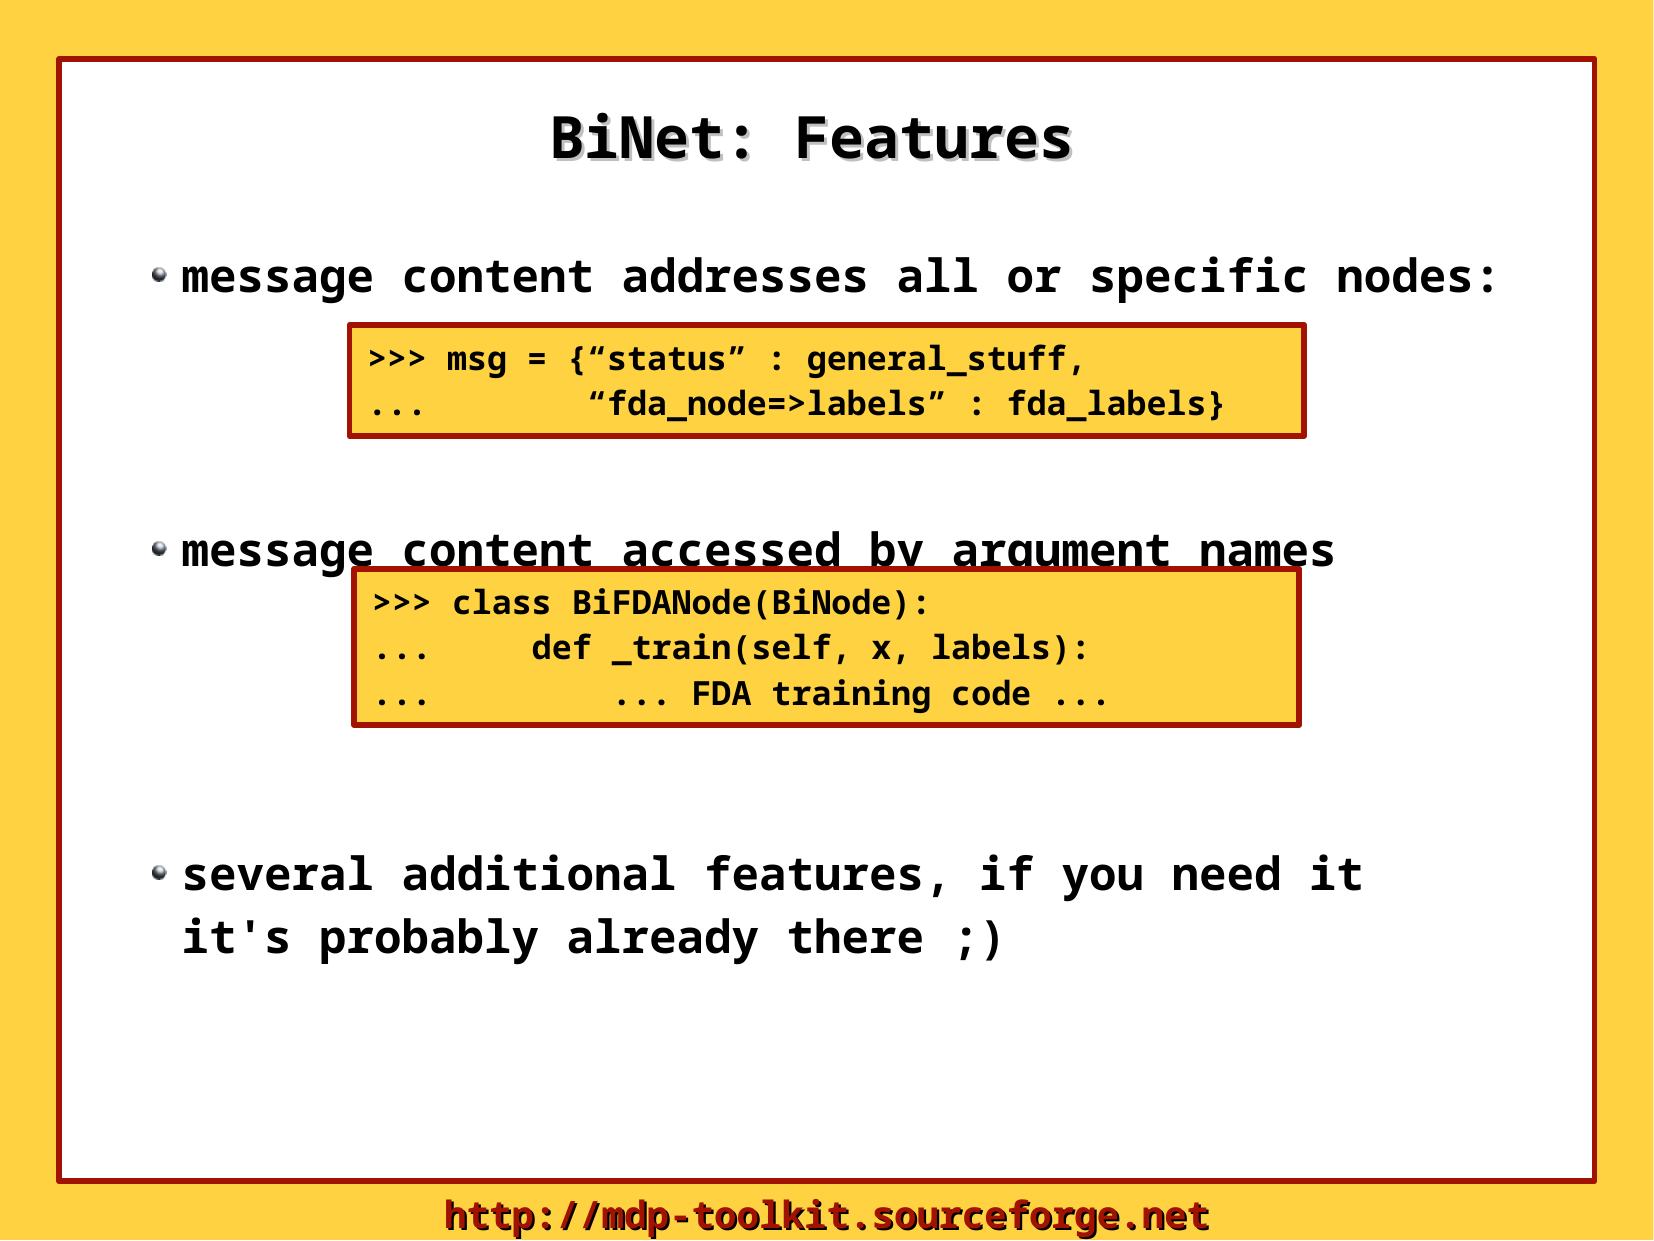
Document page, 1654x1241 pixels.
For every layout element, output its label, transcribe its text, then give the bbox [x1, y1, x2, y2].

text_box >>> msg = {“status” : general_stuff, ... “fda_node=>labels” : fda_labels} [349, 324, 1305, 426]
text_box message content addresses all or specific nodes: message content accessed by argument names several additional features, if you need it it's probably already there ;) [137, 236, 1517, 1007]
text_box >>> class BiFDANode(BiNode): ... def _train(self, x, labels): ... ... FDA training code ... [354, 568, 1299, 709]
text_box BiNet: Features [88, 88, 1536, 173]
